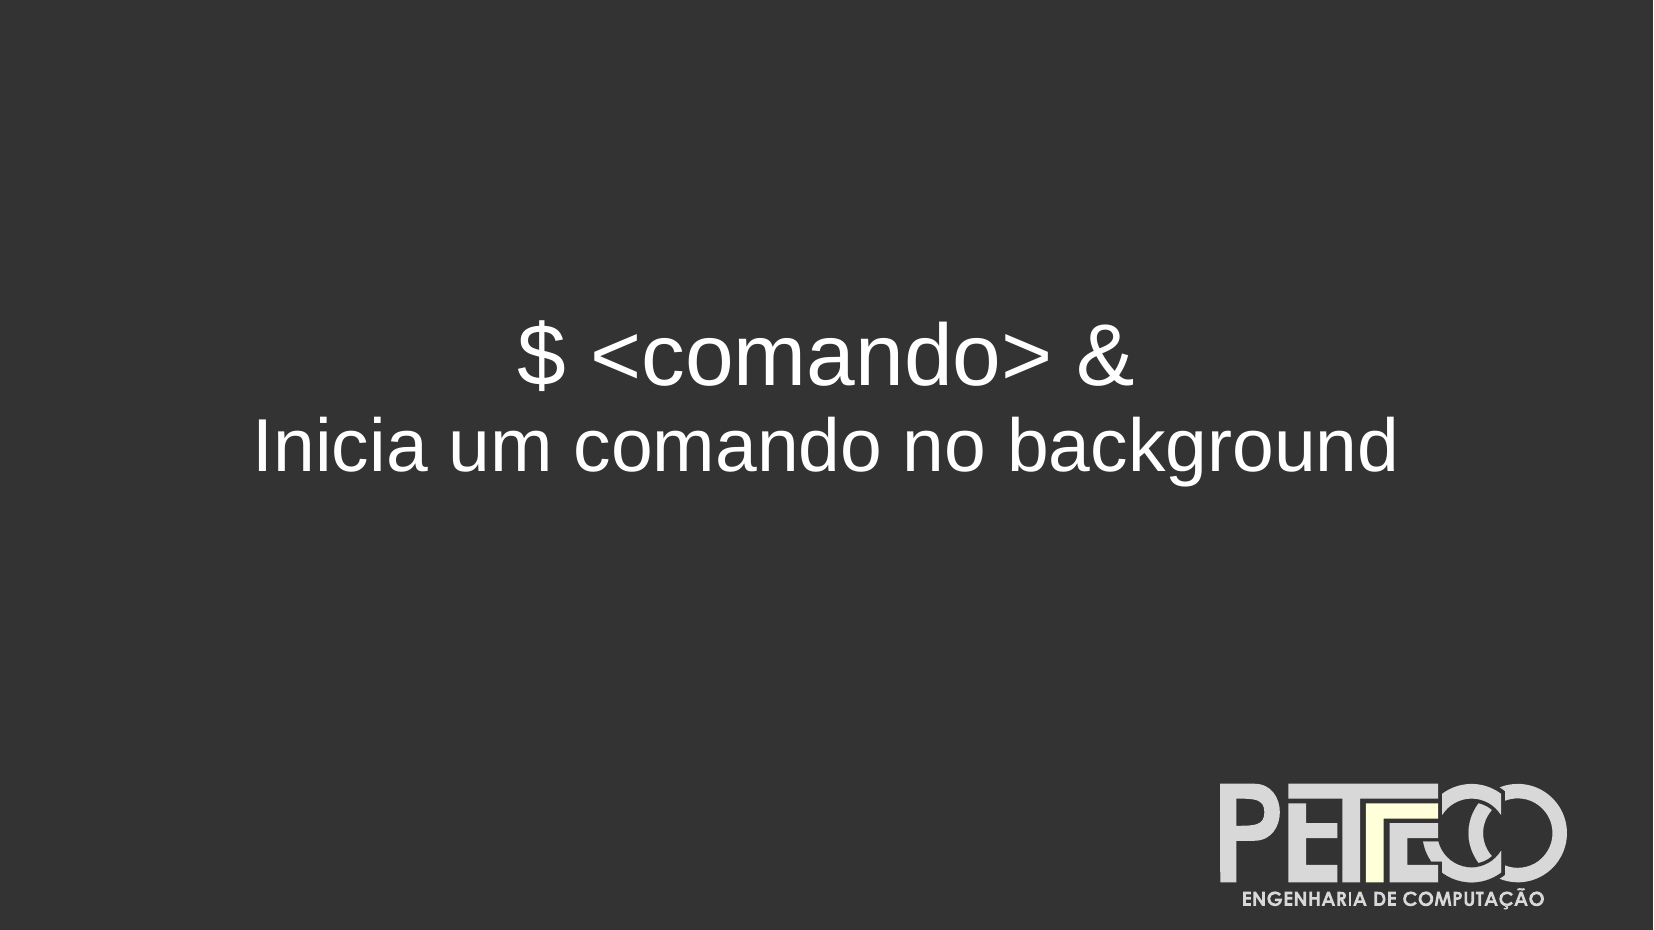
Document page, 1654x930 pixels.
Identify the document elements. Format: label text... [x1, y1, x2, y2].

subtitle $ <comando> & Inicia um comando no background [82, 37, 1571, 757]
